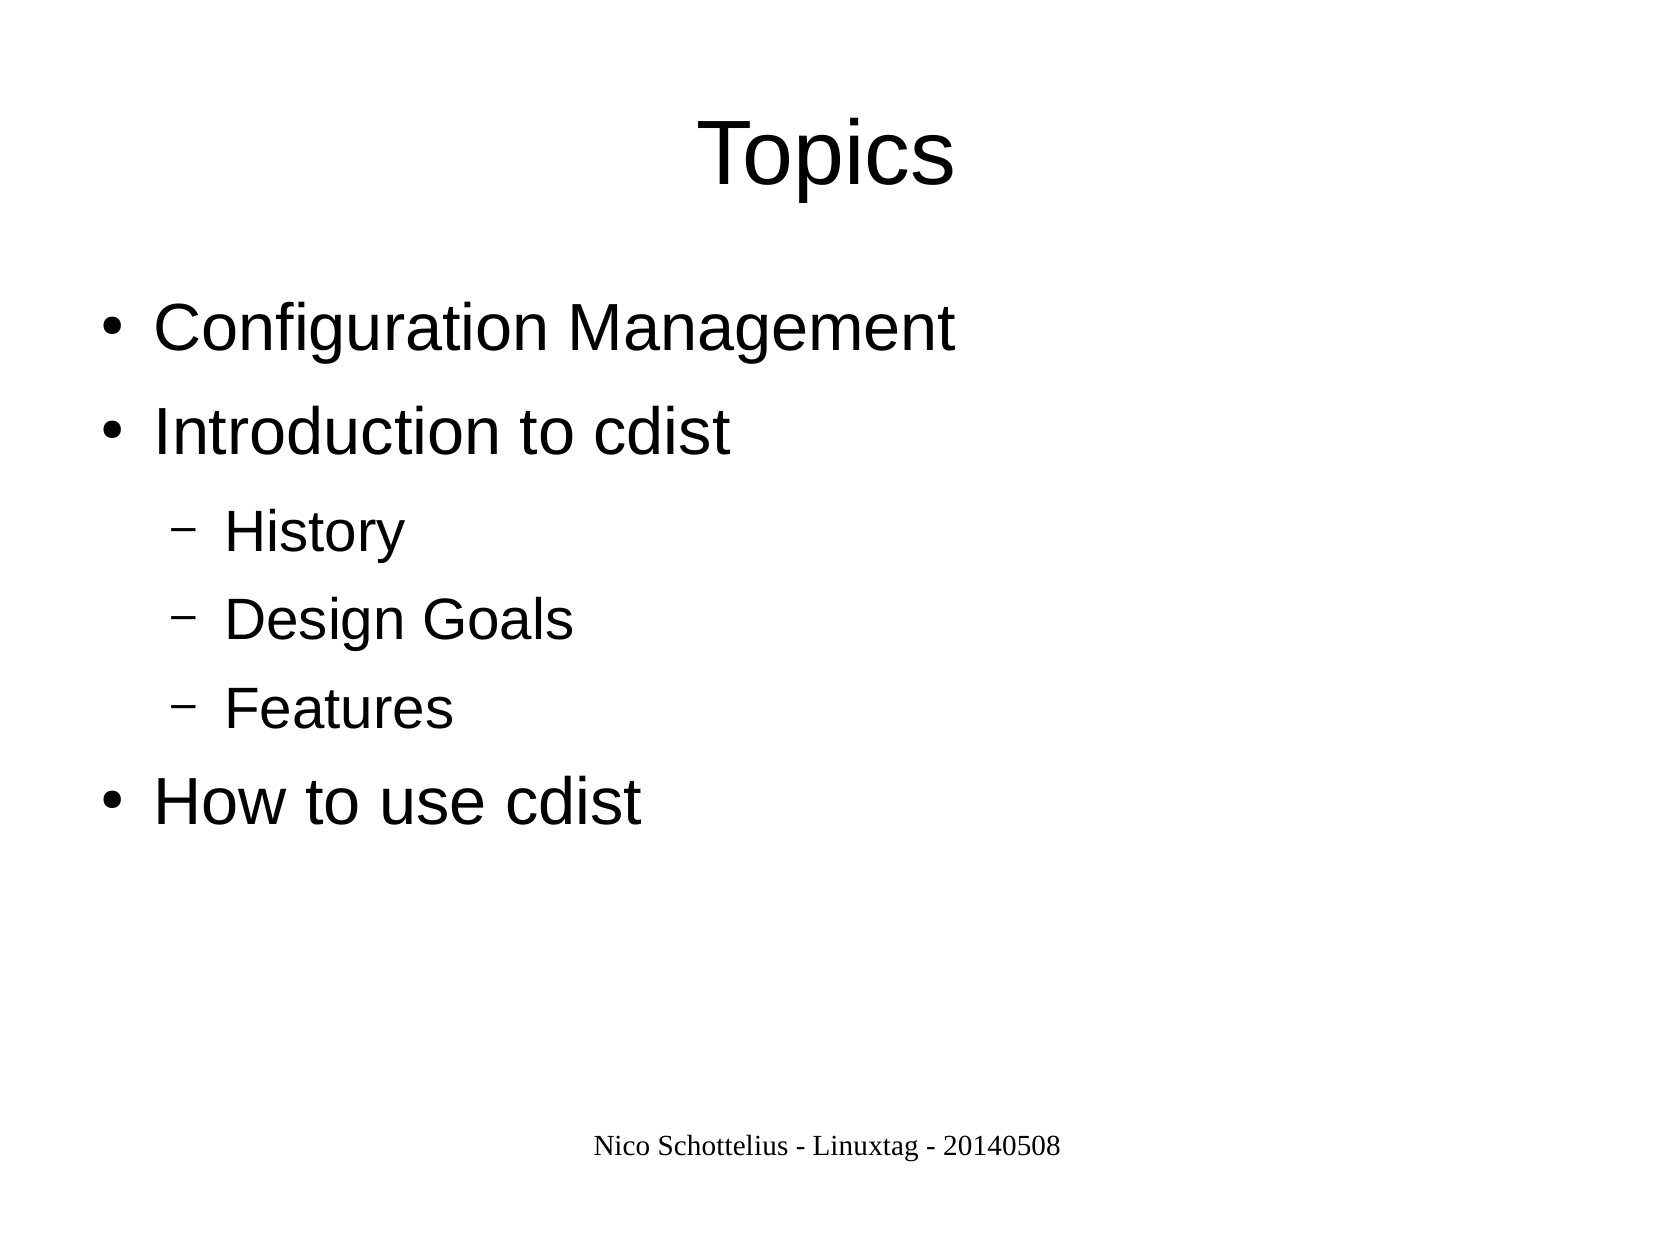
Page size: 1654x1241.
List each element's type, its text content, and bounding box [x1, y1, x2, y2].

title Topics [82, 49, 1571, 257]
list Configuration Management Introduction to cdist History Design Goals Features How to use cdist [82, 290, 1538, 1010]
